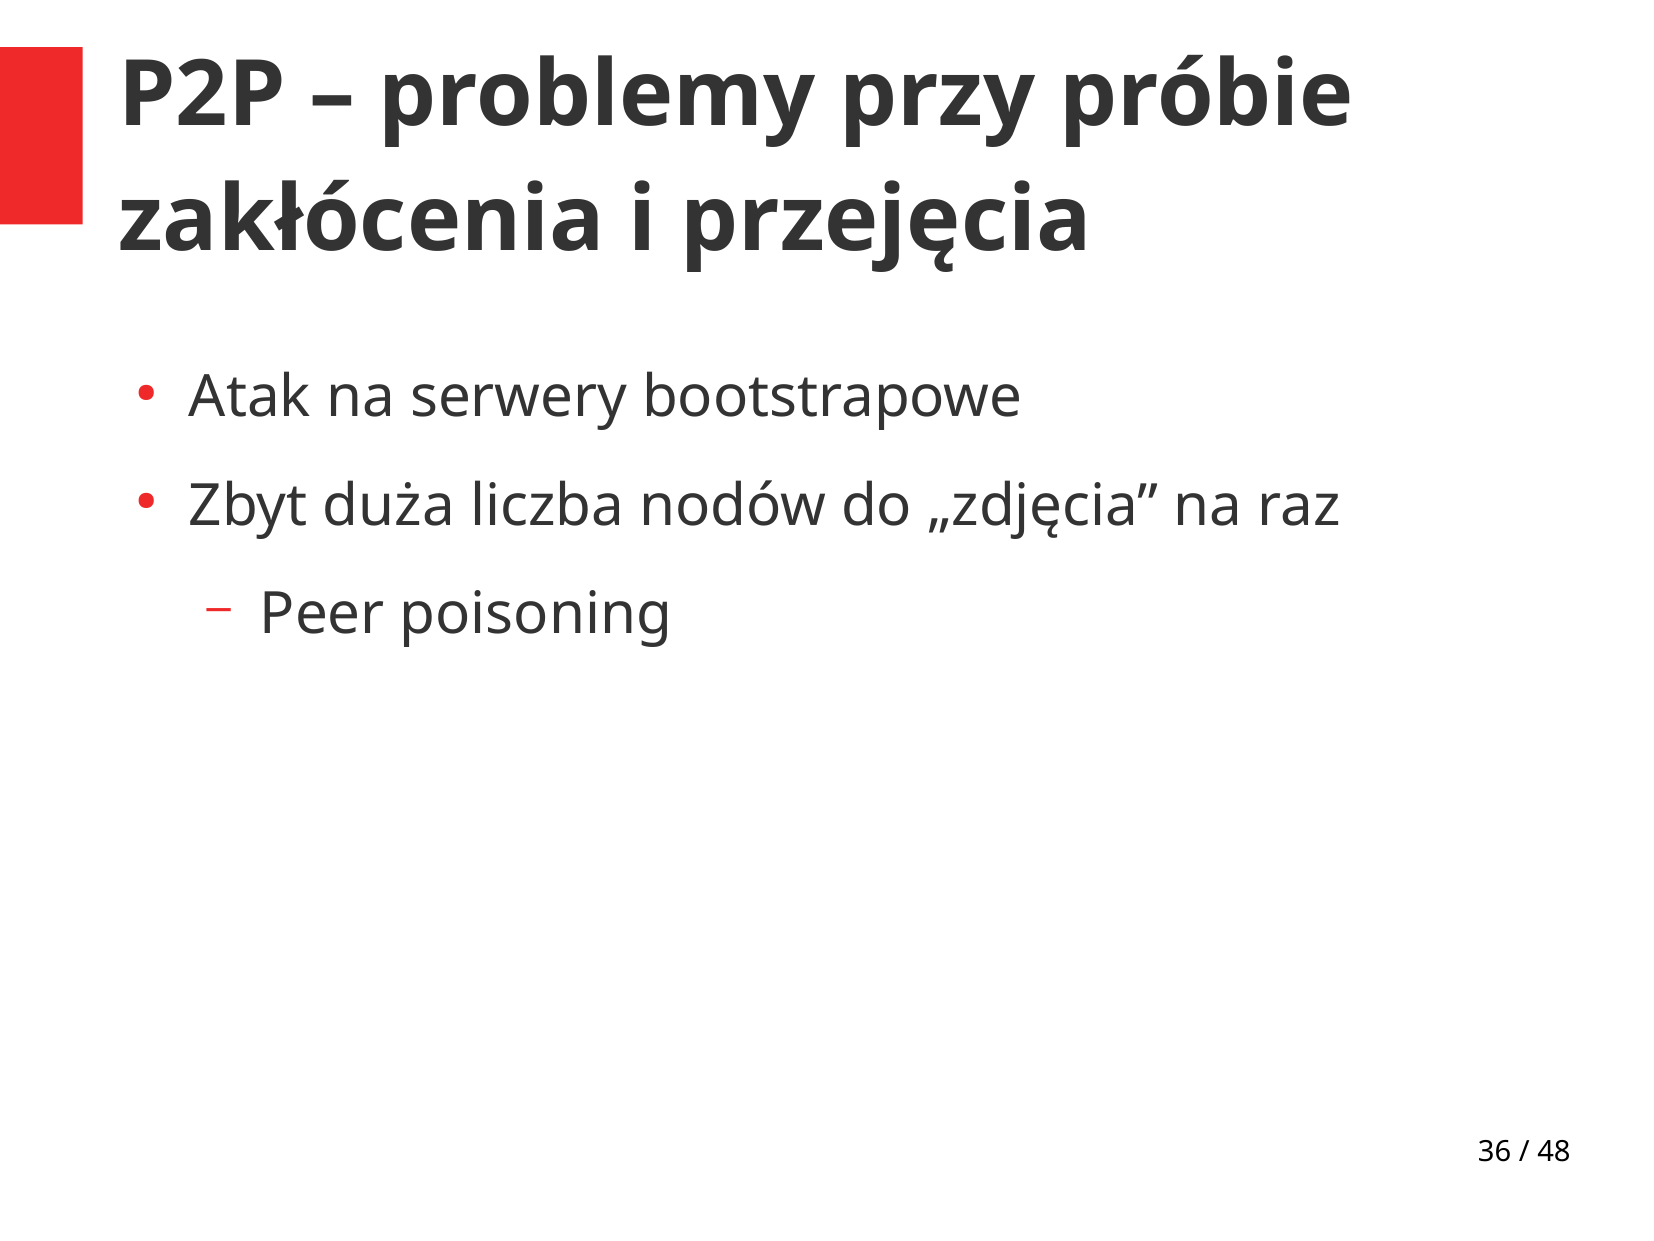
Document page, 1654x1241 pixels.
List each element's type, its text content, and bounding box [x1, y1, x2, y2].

title P2P – problemy przy próbie zakłócenia i przejęcia [118, 45, 1571, 260]
list Atak na serwery bootstrapowe Zbyt duża liczba nodów do „zdjęcia” na raz Peer poisoning [118, 354, 1536, 1074]
